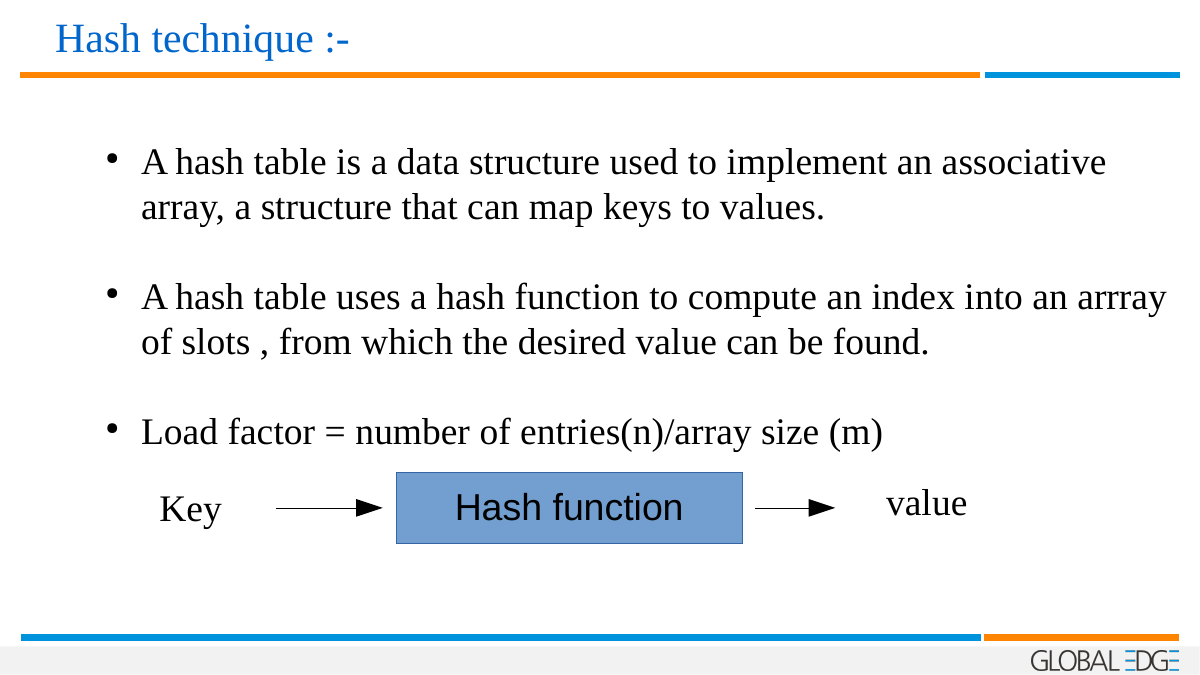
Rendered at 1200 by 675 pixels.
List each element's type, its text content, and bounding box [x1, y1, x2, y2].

picture [1031, 650, 1179, 671]
text_box Hash technique :- [12, 9, 1088, 63]
text_box value [861, 474, 1115, 532]
text_box Hash function [396, 472, 743, 544]
text_box A hash table is a data structure used to implement an associative array, a structure that can map keys to values. A hash table uses a hash function to compute an index into an arrray of slots , from which the desired value can be found. Load factor = number of entries(n)/array size (m) [23, 86, 1182, 626]
text_box Key [70, 480, 324, 538]
